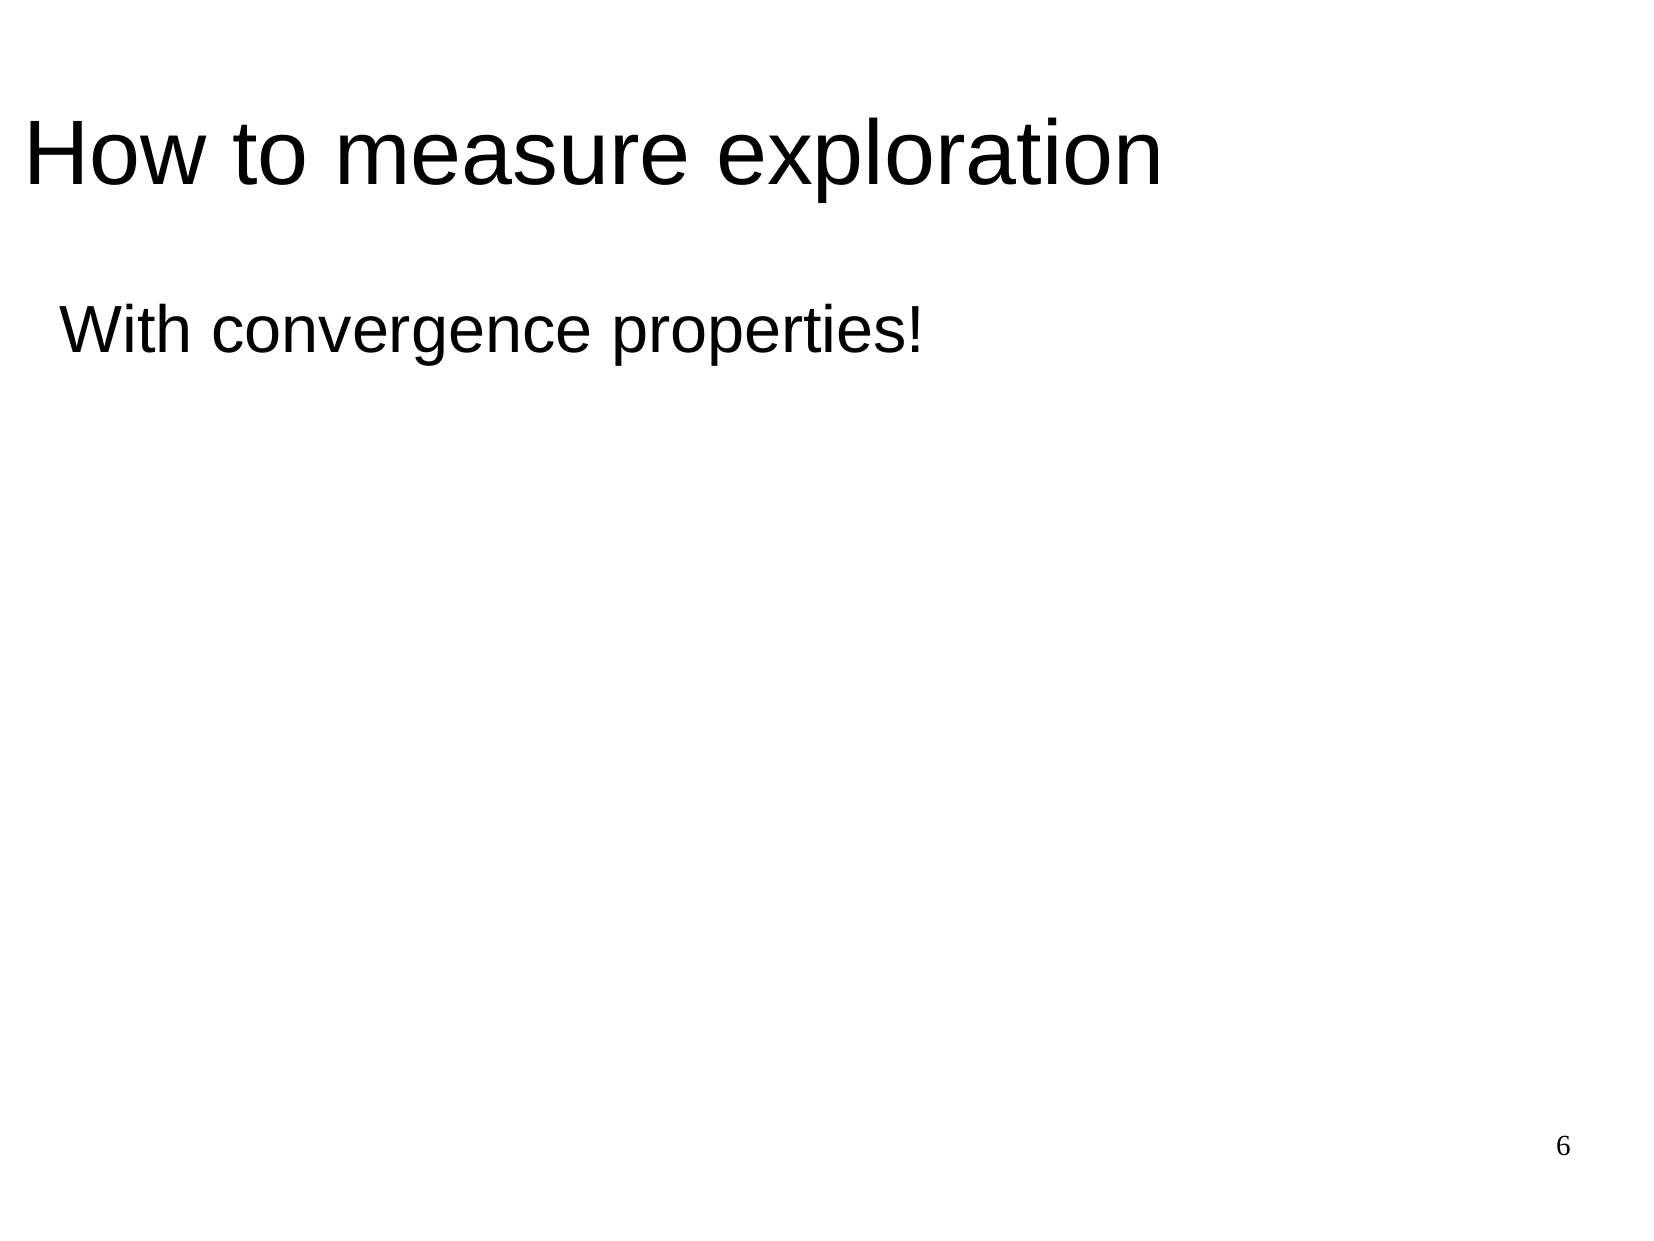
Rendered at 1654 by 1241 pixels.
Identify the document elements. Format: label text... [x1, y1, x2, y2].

title How to measure exploration [23, 49, 1512, 257]
text_box With convergence properties! [45, 285, 1606, 525]
